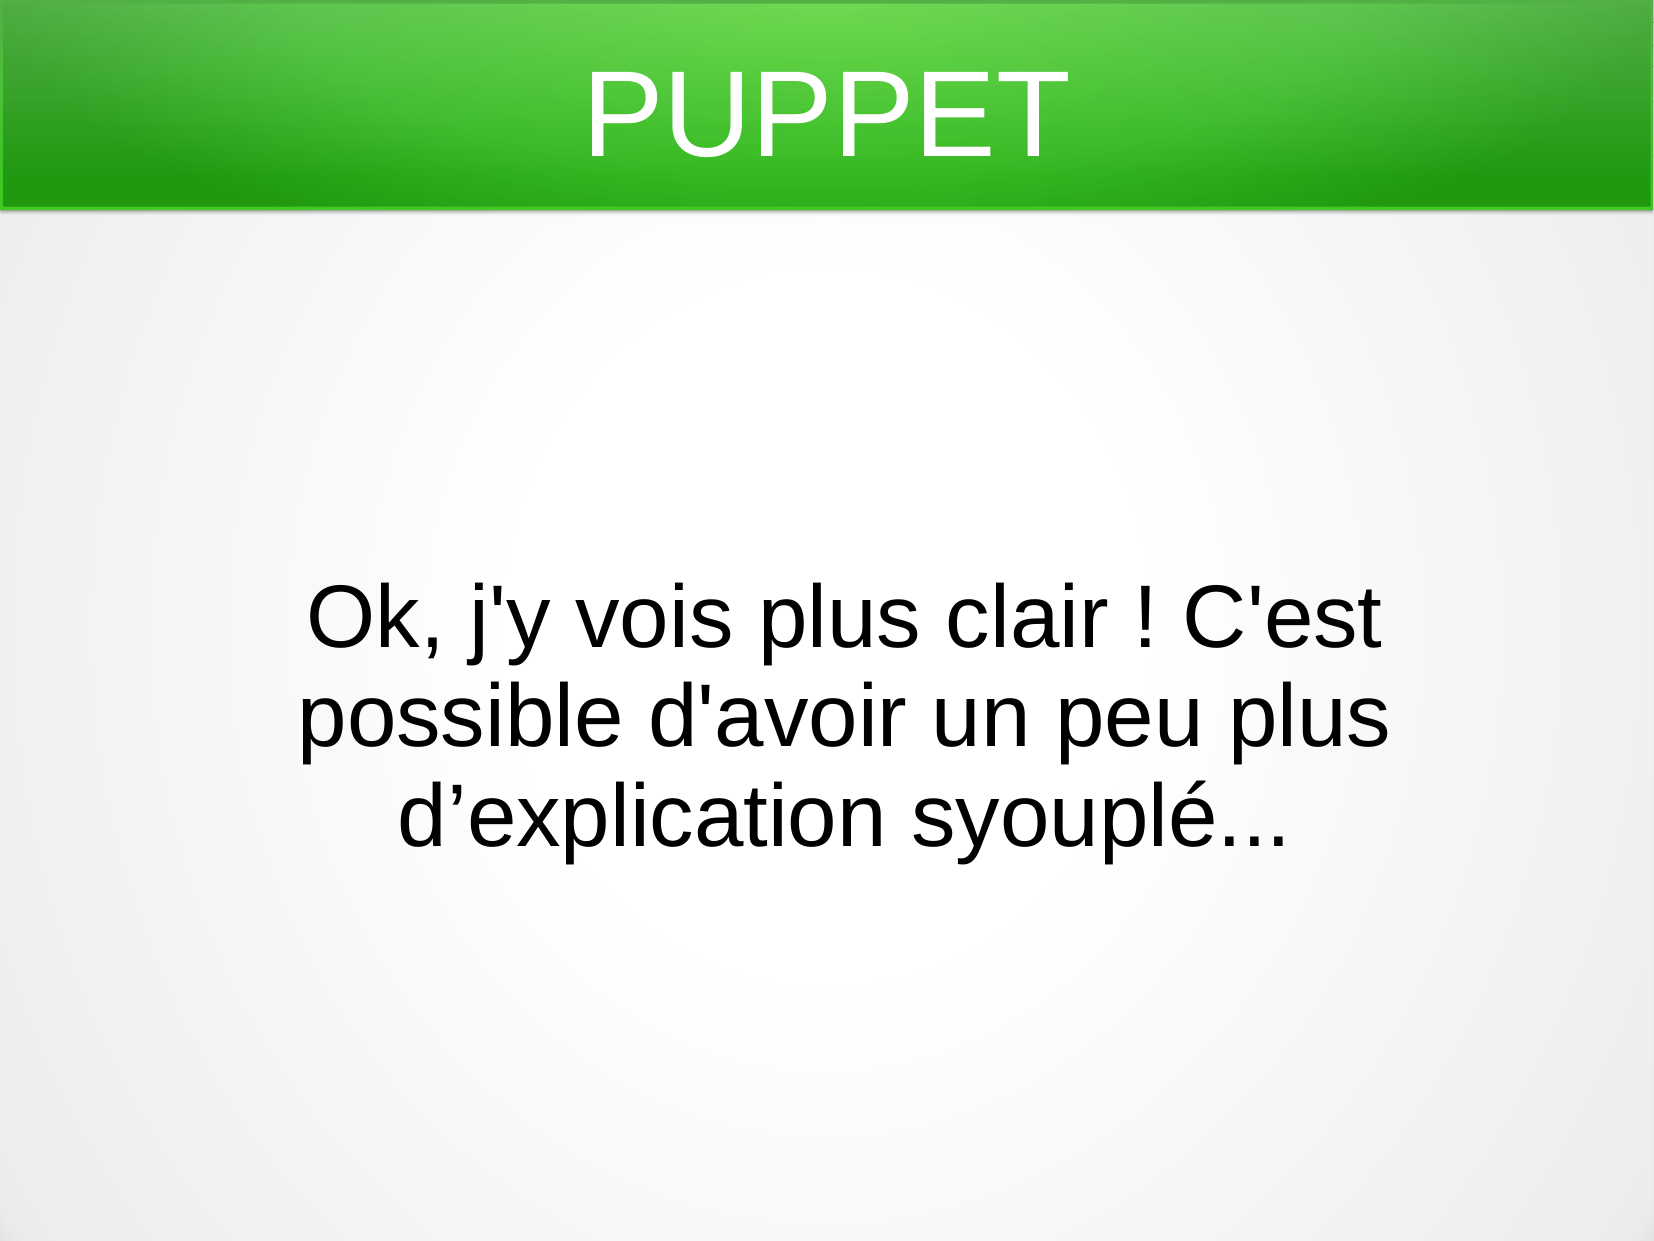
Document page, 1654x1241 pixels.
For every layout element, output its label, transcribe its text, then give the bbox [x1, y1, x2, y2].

list Ok, j'y vois plus clair ! C'est possible d'avoir un peu plus d’explication syouplé... [82, 290, 1538, 1010]
title PUPPET [82, 45, 1571, 183]
